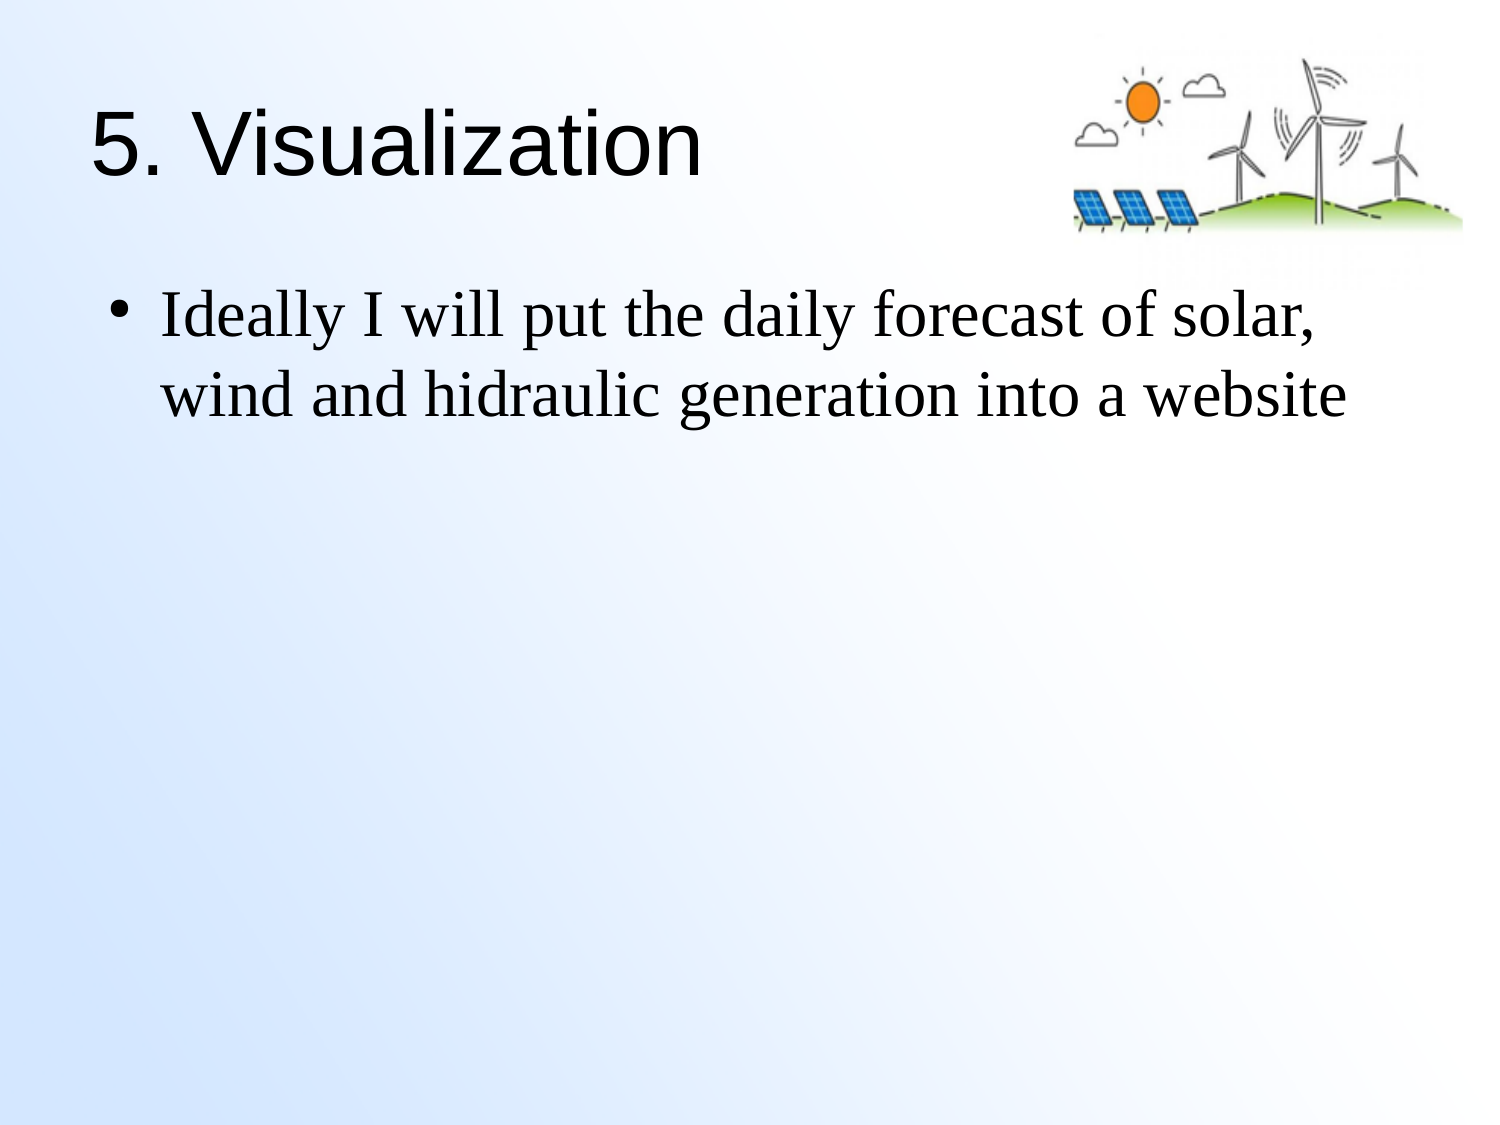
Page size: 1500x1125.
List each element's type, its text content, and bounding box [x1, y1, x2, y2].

title 5. Visualization [75, 45, 1425, 233]
list Ideally I will put the daily forecast of solar, wind and hidraulic generation into a website [75, 262, 1425, 1005]
picture [0, 0, 1500, 1125]
